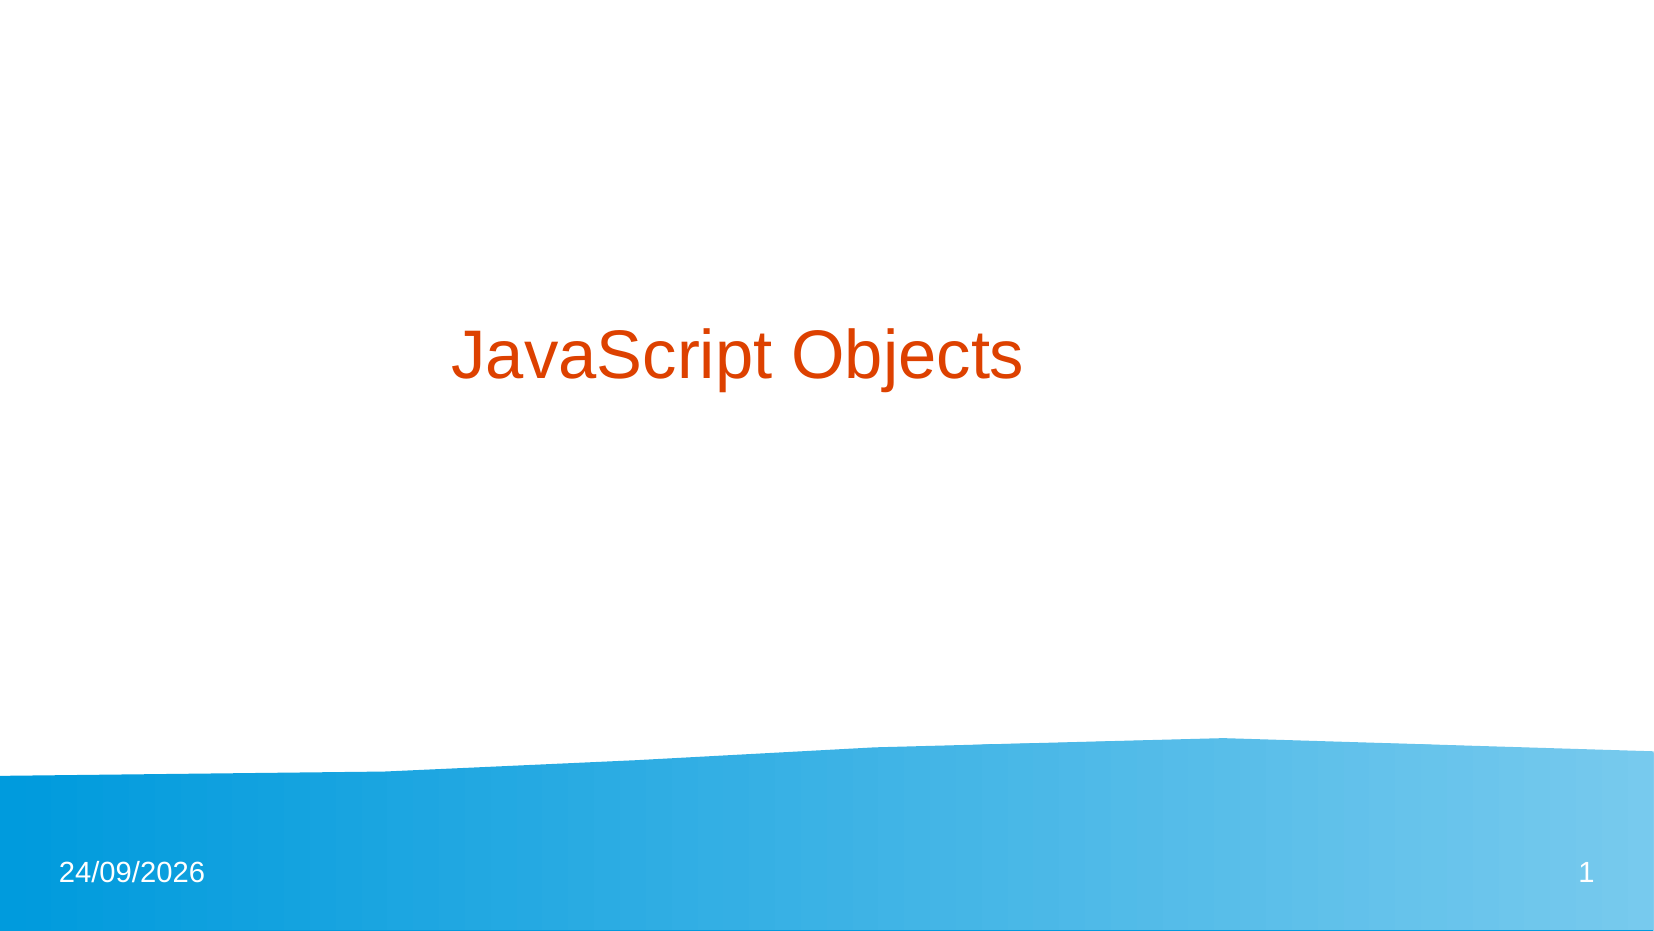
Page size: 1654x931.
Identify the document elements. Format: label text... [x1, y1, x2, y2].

title JavaScript Objects [0, 265, 1477, 443]
